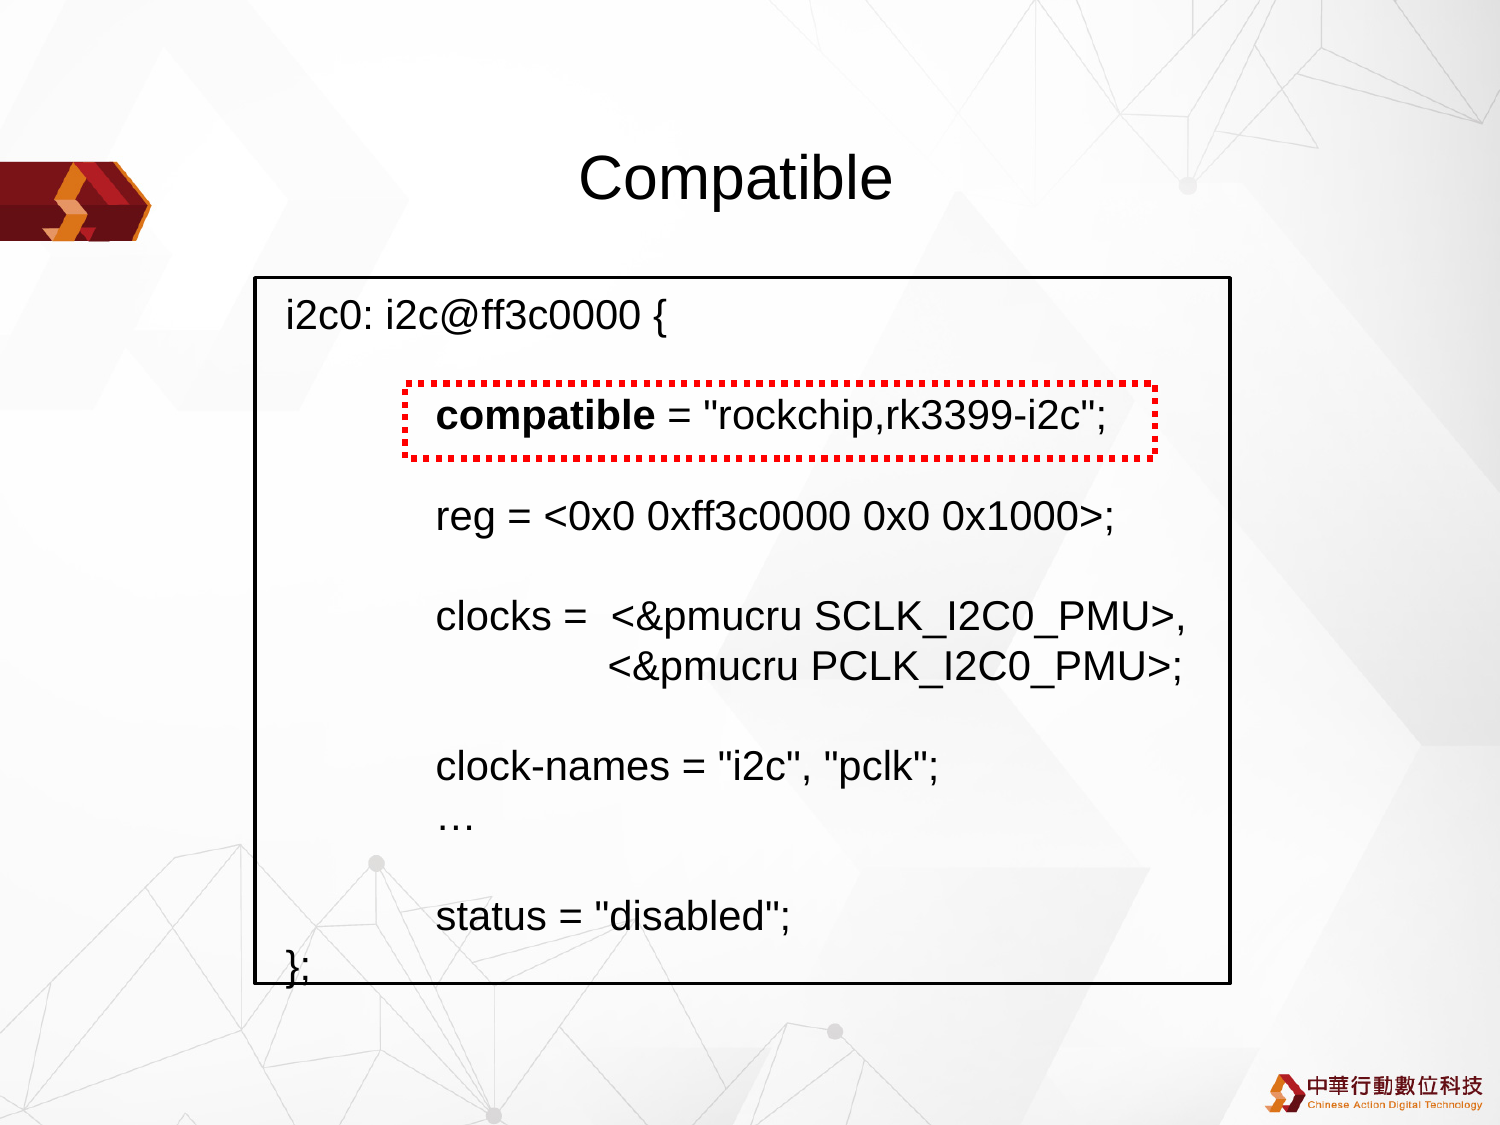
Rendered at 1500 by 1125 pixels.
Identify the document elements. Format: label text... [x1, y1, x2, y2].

text_box i2c0: i2c@ff3c0000 { compatible = "rockchip,rk3399-i2c"; reg = <0x0 0xff3c0000 0x0 0x1000>; clocks = <&pmucru SCLK_I2C0_PMU>, <&pmucru PCLK_I2C0_PMU>; clock-names = "i2c", "pclk"; … status = "disabled"; }; [270, 280, 1228, 982]
text_box i2c0: i2c@ff3c0000 { compatible = "rockchip,rk3399-i2c"; reg = <0x0 0xff3c0000 0x0 0x1000>; clocks = <&pmucru SCLK_I2C0_PMU>, <&pmucru PCLK_I2C0_PMU>; clock-names = "i2c", "pclk"; … status = "disabled"; }; [270, 280, 1487, 996]
picture [0, 0, 1500, 1125]
title Compatible [107, 101, 1367, 255]
